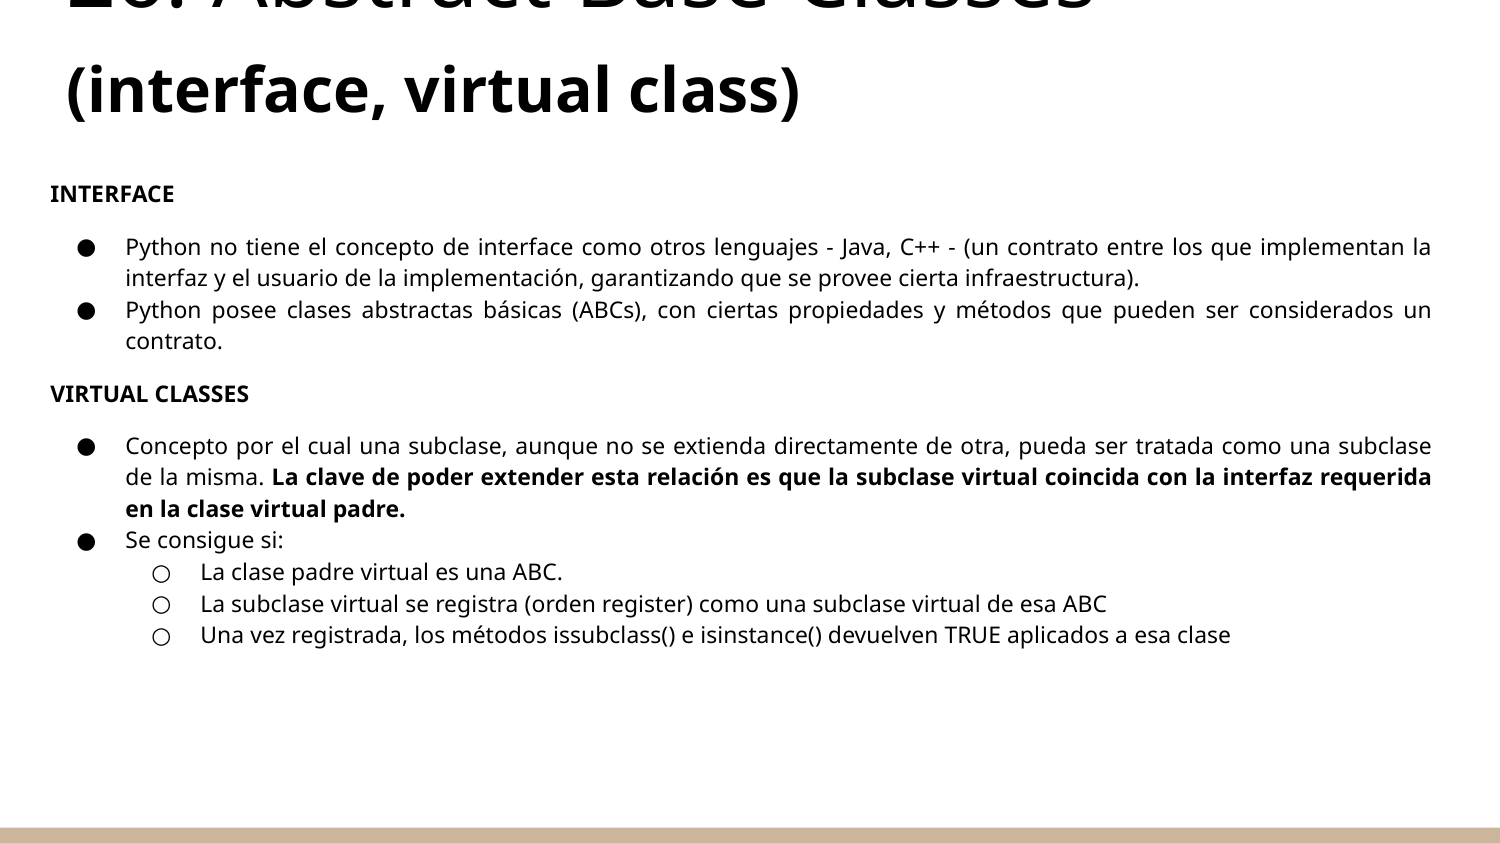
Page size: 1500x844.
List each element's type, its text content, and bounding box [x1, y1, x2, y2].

text_box INTERFACE Python no tiene el concepto de interface como otros lenguajes - Java, C++ - (un contrato entre los que implementan la interfaz y el usuario de la implementación, garantizando que se provee cierta infraestructura). Python posee clases abstractas básicas (ABCs), con ciertas propiedades y métodos que pueden ser considerados un contrato. VIRTUAL CLASSES Concepto por el cual una subclase, aunque no se extienda directamente de otra, pueda ser tratada como una subclase de la misma. La clave de poder extender esta relación es que la subclase virtual coincida con la interfaz requerida en la clase virtual padre. Se consigue si: La clase padre virtual es una ABC. La subclase virtual se registra (orden register) como una subclase virtual de esa ABC Una vez registrada, los métodos issubclass() e isinstance() devuelven TRUE aplicados a esa clase [35, 131, 1449, 693]
title 26. Abstract Base Classes (interface, virtual class) [51, 51, 1449, 131]
